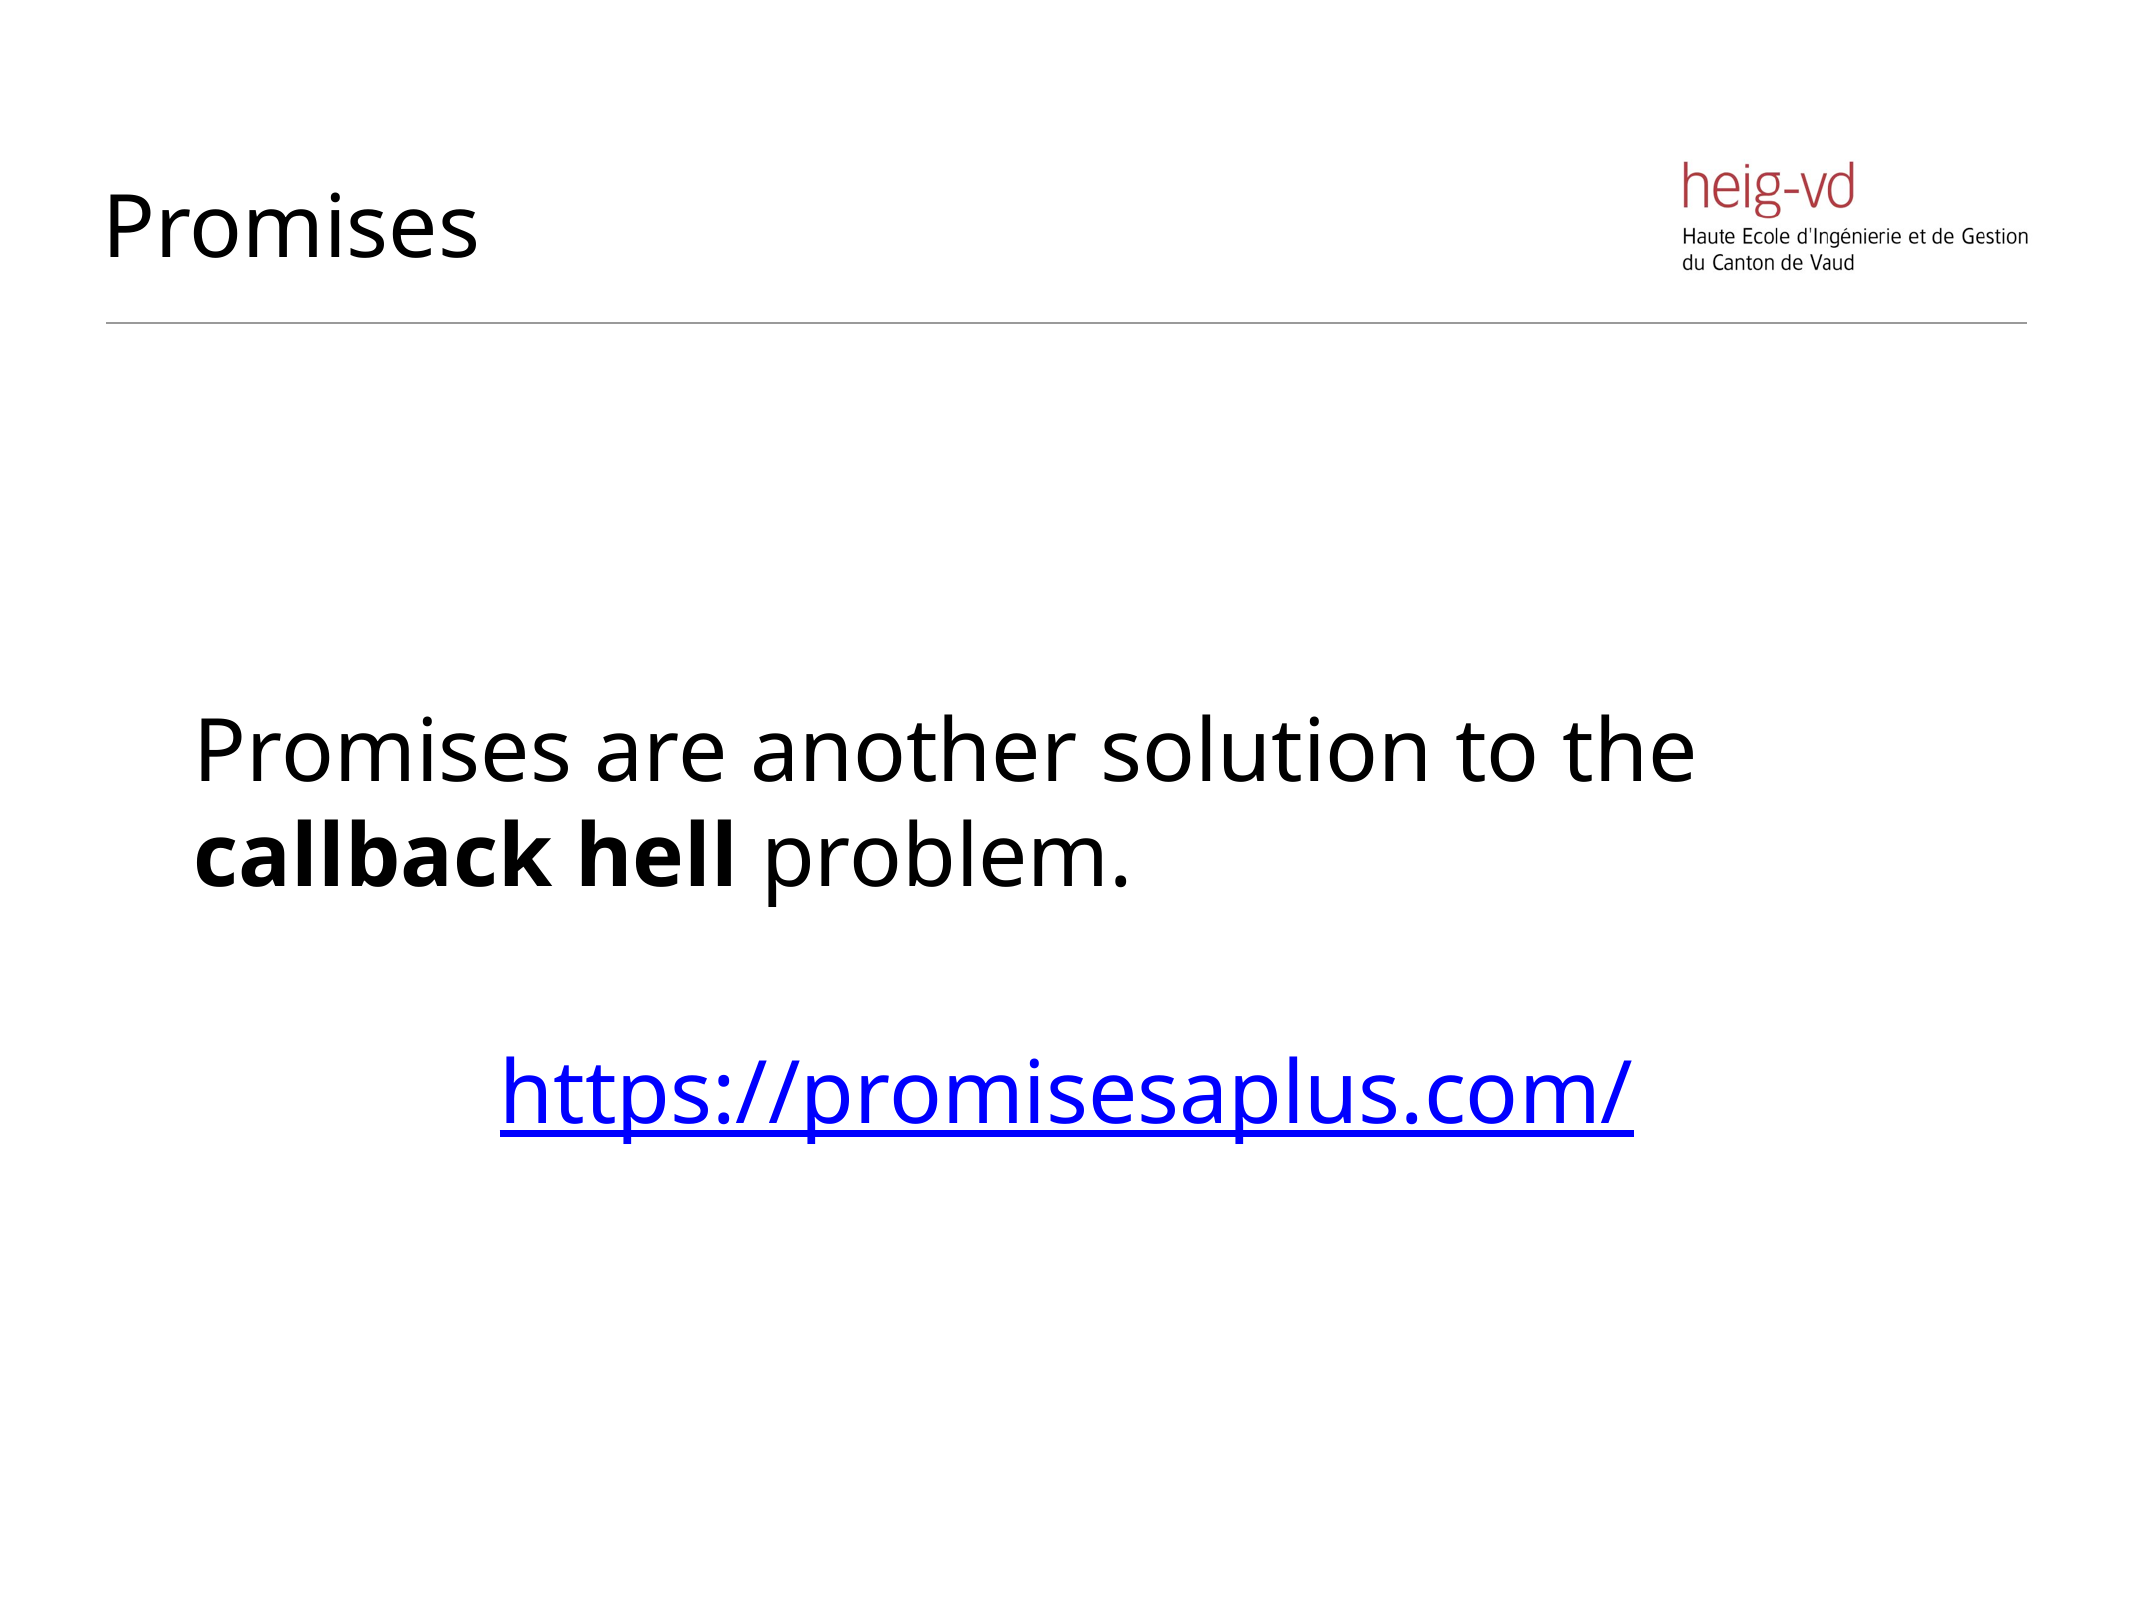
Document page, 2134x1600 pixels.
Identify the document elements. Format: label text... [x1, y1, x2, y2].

text_box Promises are another solution to the callback hell problem. [185, 685, 1948, 913]
text_box https://promisesaplus.com/ [491, 1027, 1642, 1164]
title Promises [93, 54, 2040, 284]
